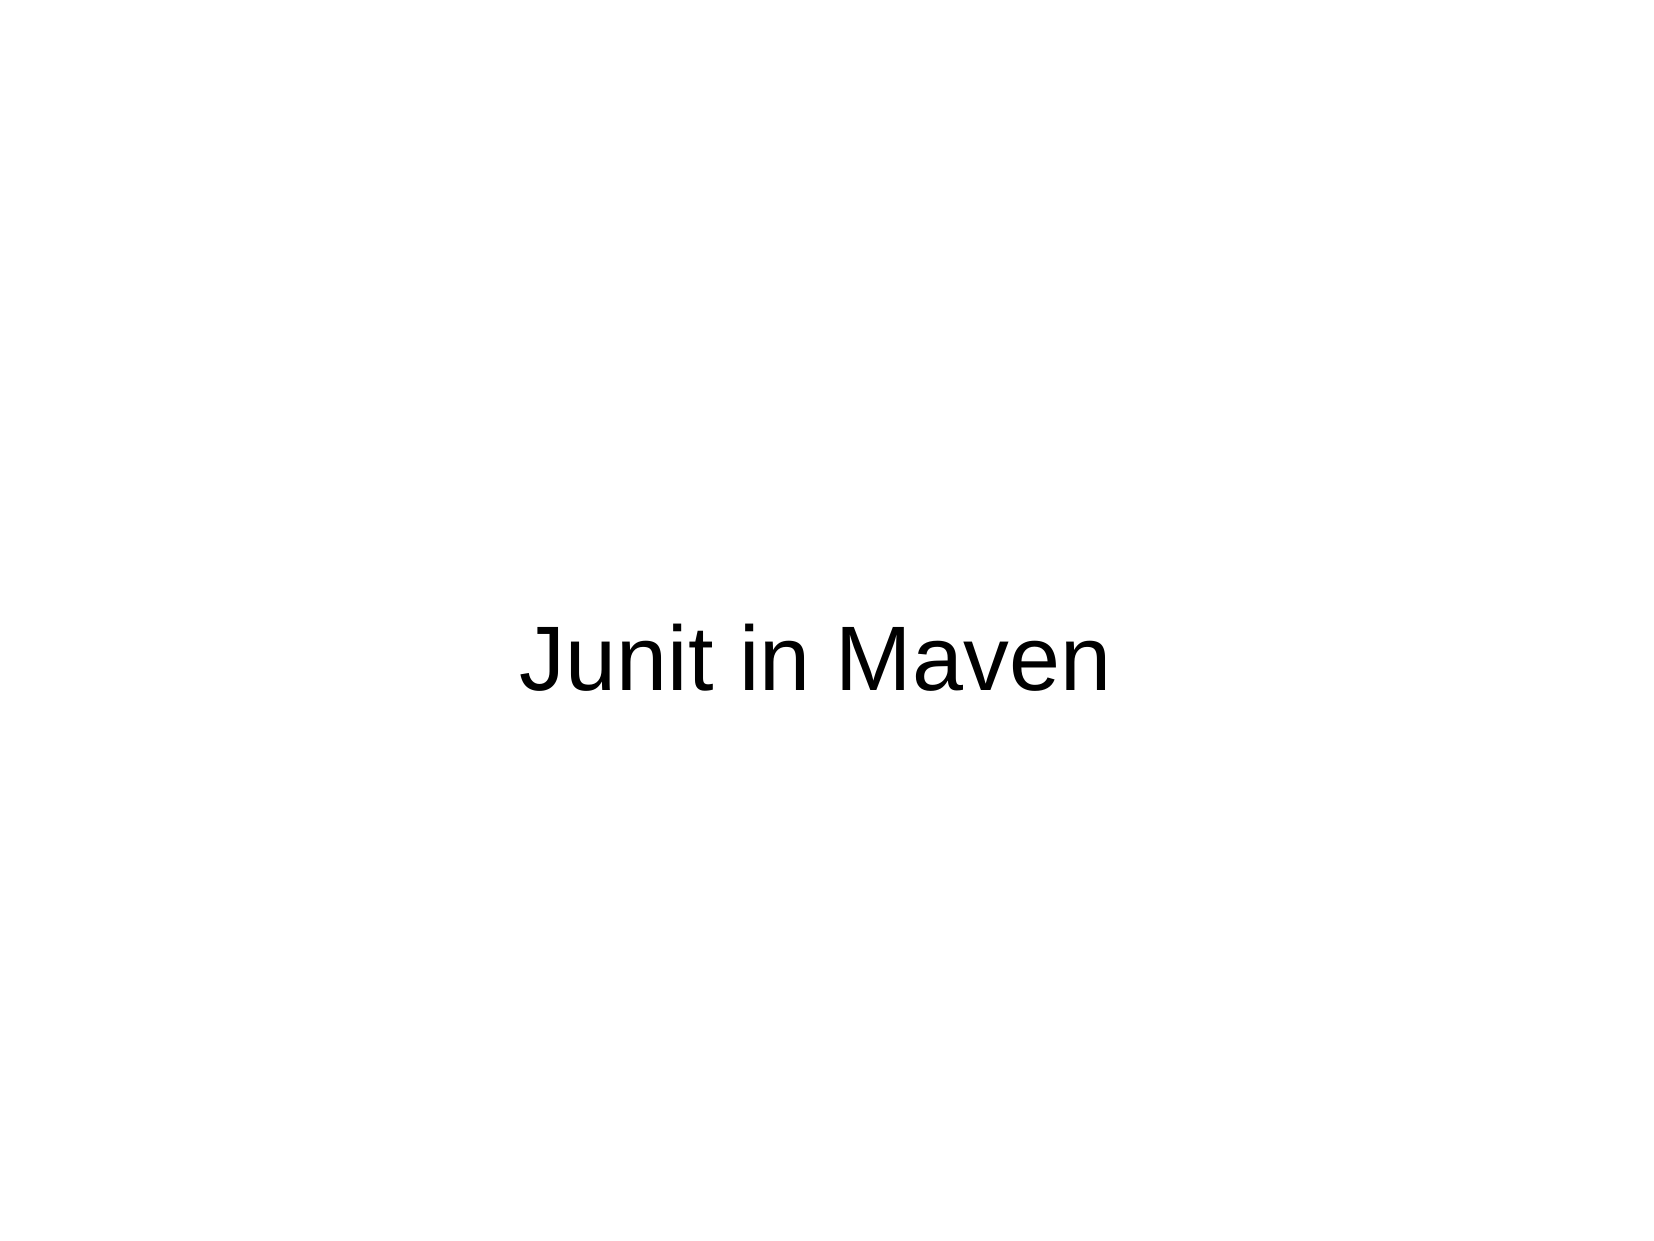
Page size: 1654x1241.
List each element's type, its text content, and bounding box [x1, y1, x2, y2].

title Junit in Maven [71, 555, 1561, 763]
